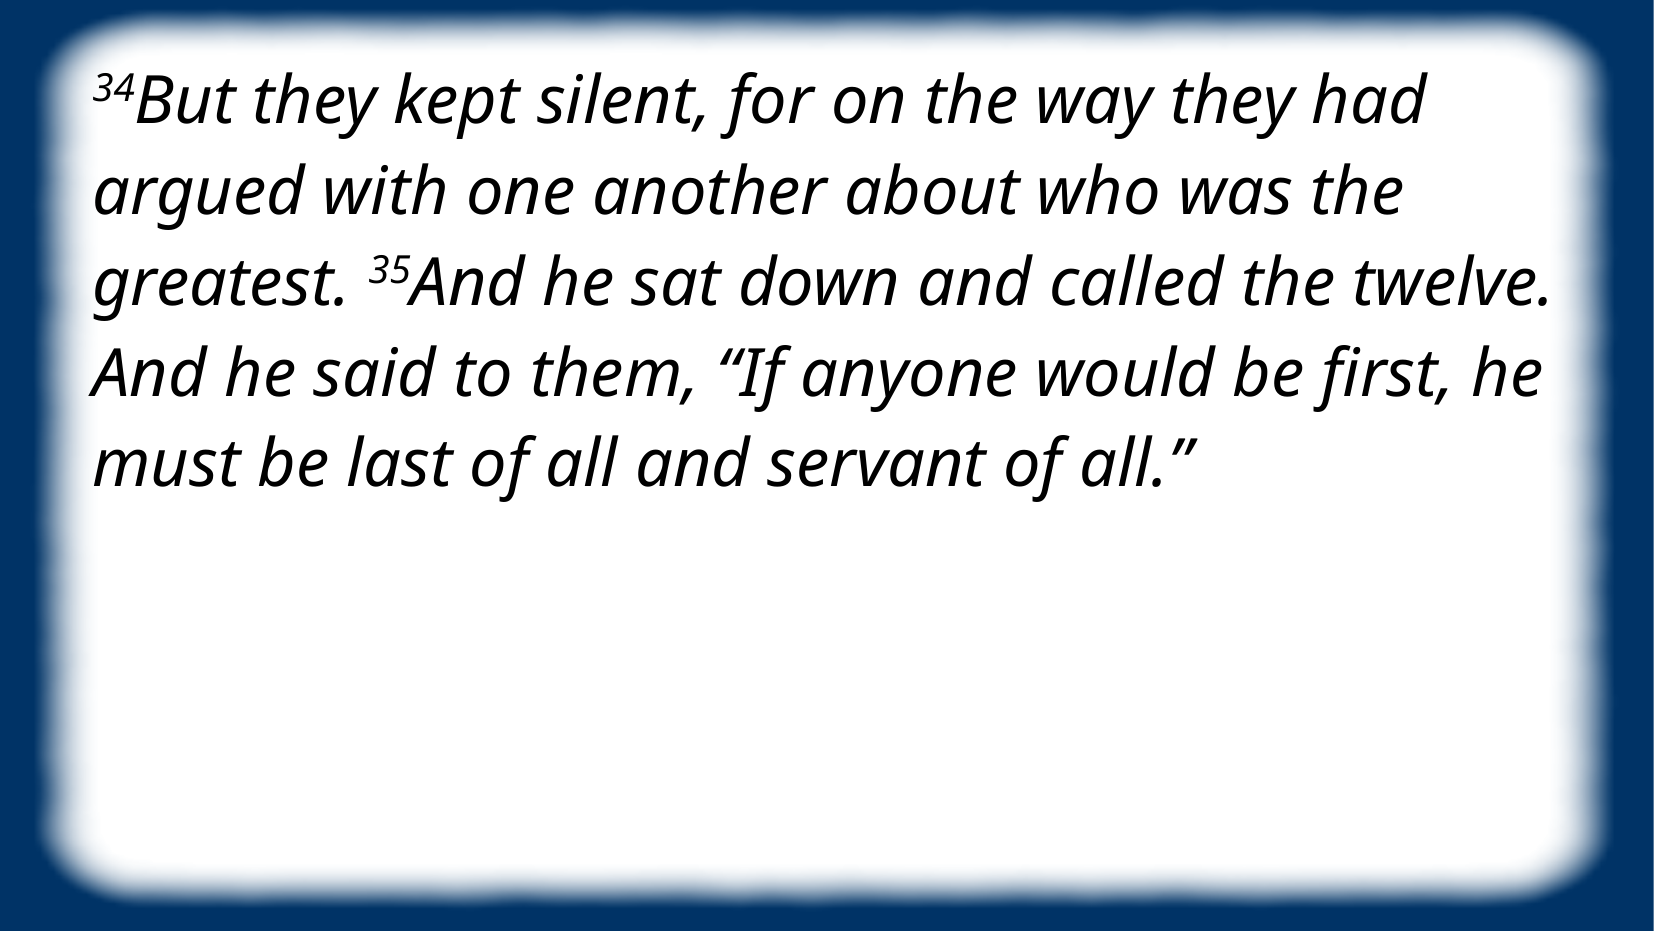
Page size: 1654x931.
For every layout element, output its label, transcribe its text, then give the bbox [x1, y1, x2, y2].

text_box 34But they kept silent, for on the way they had argued with one another about who was the greatest. 35And he sat down and called the twelve. And he said to them, “If anyone would be first, he must be last of all and servant of all.” [77, 45, 1578, 504]
picture [0, 0, 1654, 931]
